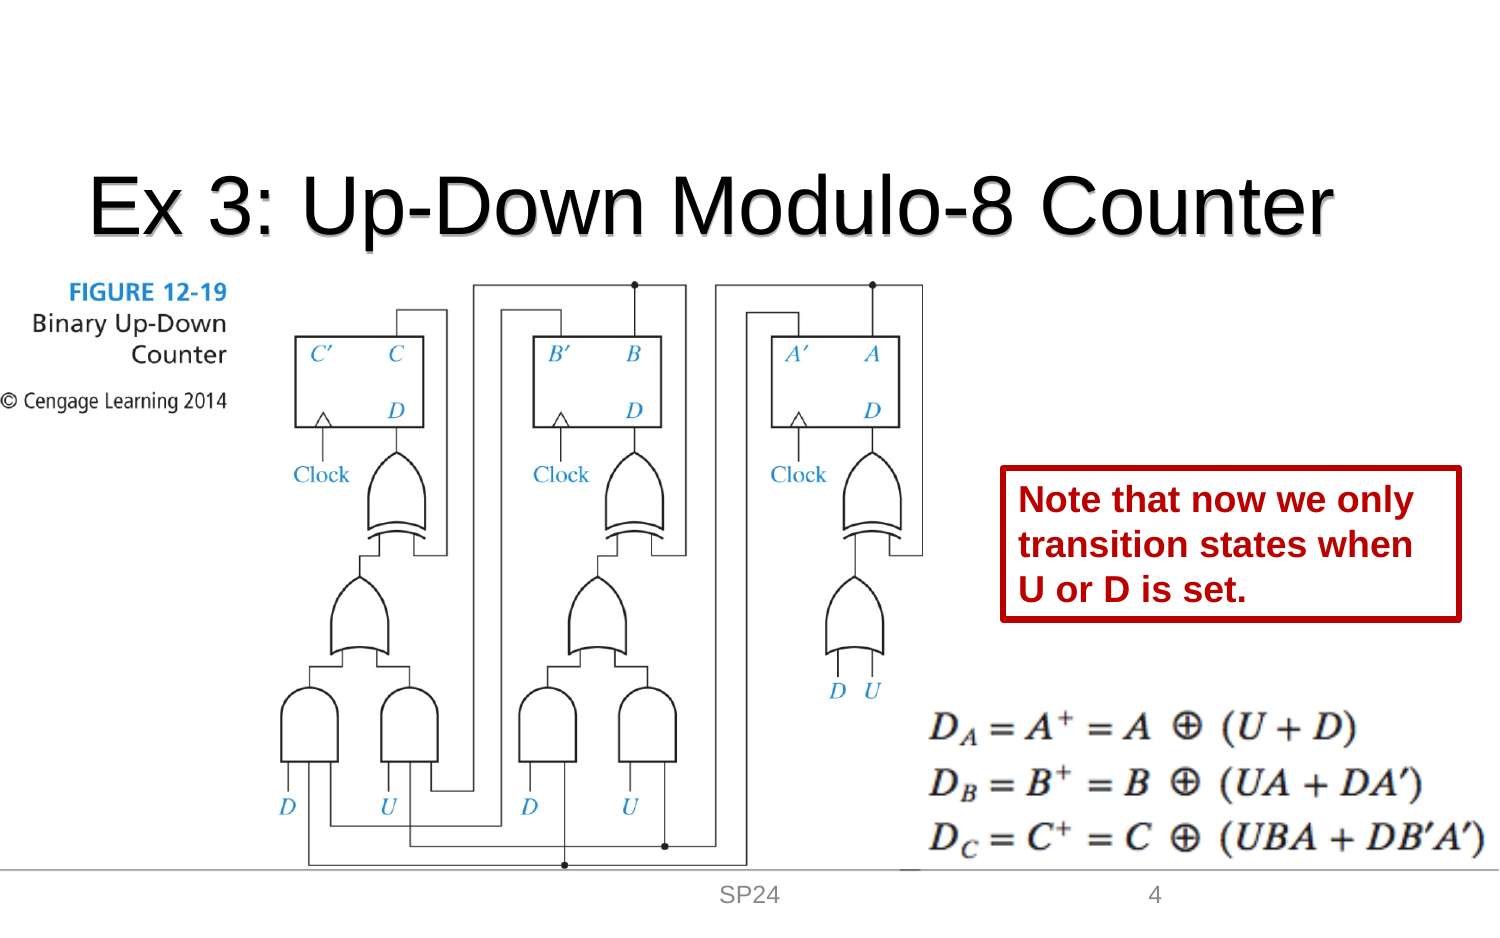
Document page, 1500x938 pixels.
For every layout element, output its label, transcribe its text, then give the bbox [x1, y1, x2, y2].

picture [0, 281, 1500, 869]
footer SP24 [496, 872, 1004, 919]
title Ex 3: Up-Down Modulo-8 Counter [72, 143, 1434, 251]
slide_number 4 [1133, 872, 1471, 919]
text_box Note that now we only transition states when U or D is set. [1003, 468, 1460, 620]
